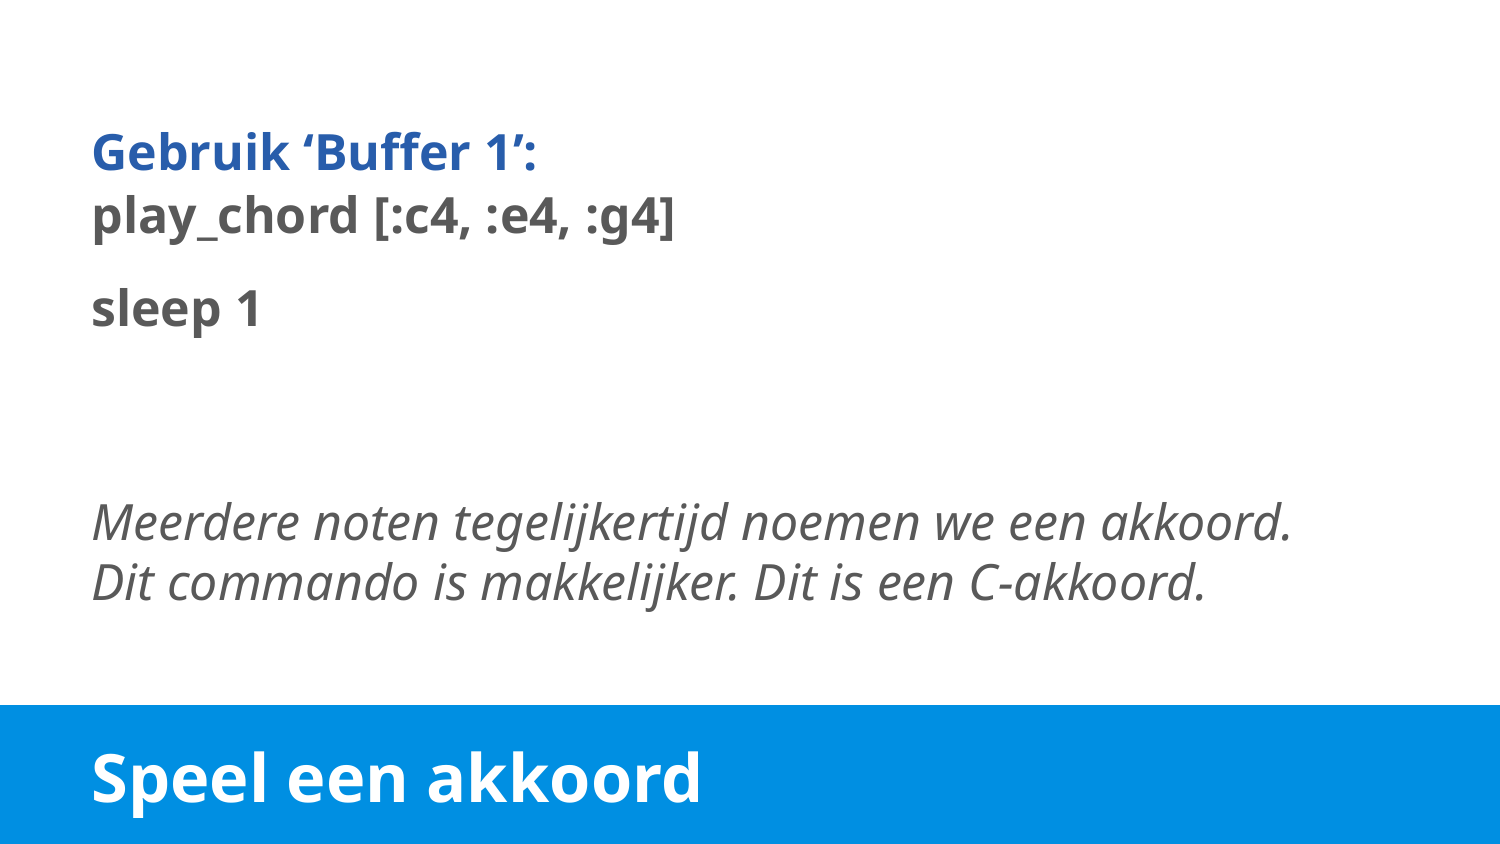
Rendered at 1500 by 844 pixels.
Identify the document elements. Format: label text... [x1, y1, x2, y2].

picture [0, 705, 1500, 844]
subtitle Gebruik ‘Buffer 1’: [76, 75, 1438, 152]
title Speel een akkoord [76, 721, 1500, 828]
list play_chord [:c4, :e4, :g4] sleep 1 Meerdere noten tegelijkertijd noemen we een akkoord. Dit commando is makkelijker. Dit is een C-akkoord. [76, 168, 1454, 500]
